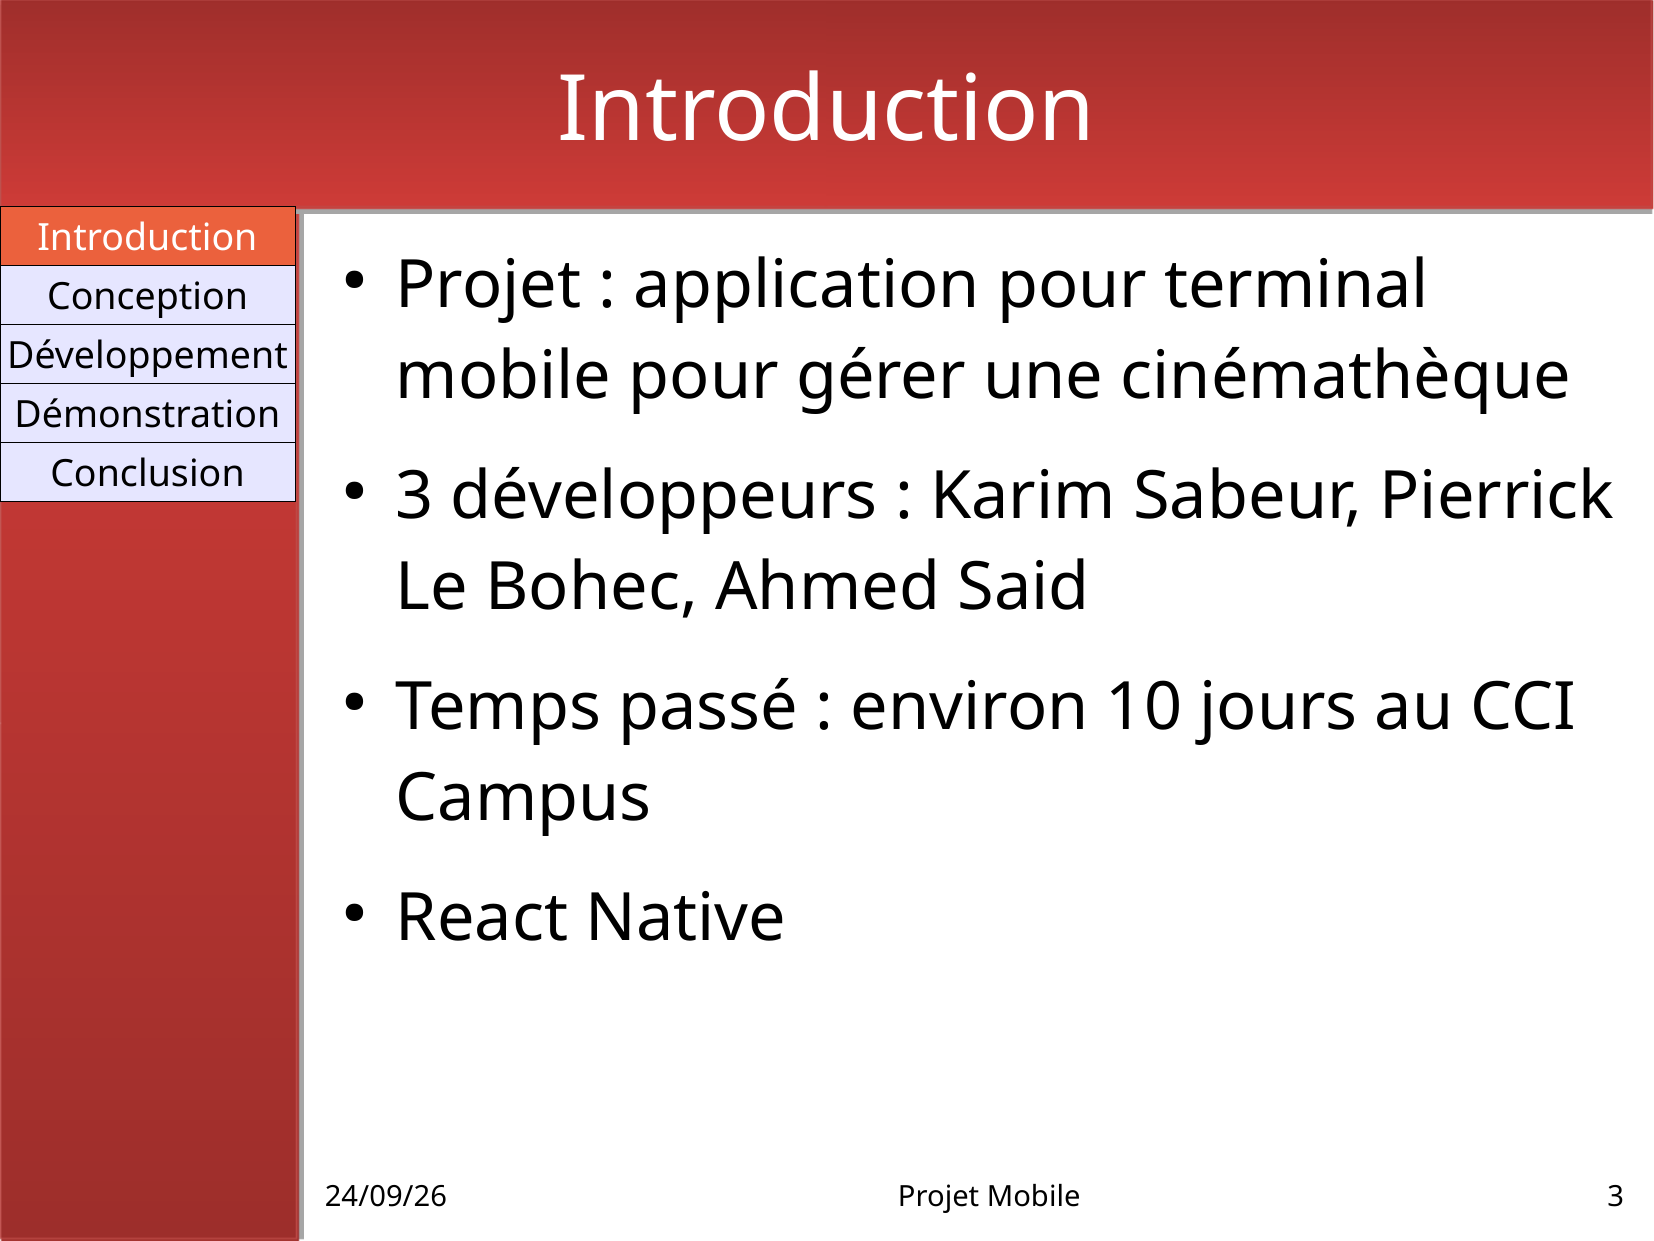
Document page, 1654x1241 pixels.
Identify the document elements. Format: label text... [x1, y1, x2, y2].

text_box Conception [0, 265, 296, 324]
picture [0, 0, 1654, 1241]
text_box Démonstration [0, 383, 296, 442]
text_box Conclusion [0, 442, 296, 502]
list Projet : application pour terminal mobile pour gérer une cinémathèque 3 développeurs : Karim Sabeur, Pierrick Le Bohec, Ahmed Said Temps passé : environ 10 jours au CCI Campus React Native [324, 236, 1625, 1123]
text_box Développement [0, 324, 296, 383]
text_box Introduction [0, 206, 296, 265]
title Introduction [29, 31, 1625, 178]
